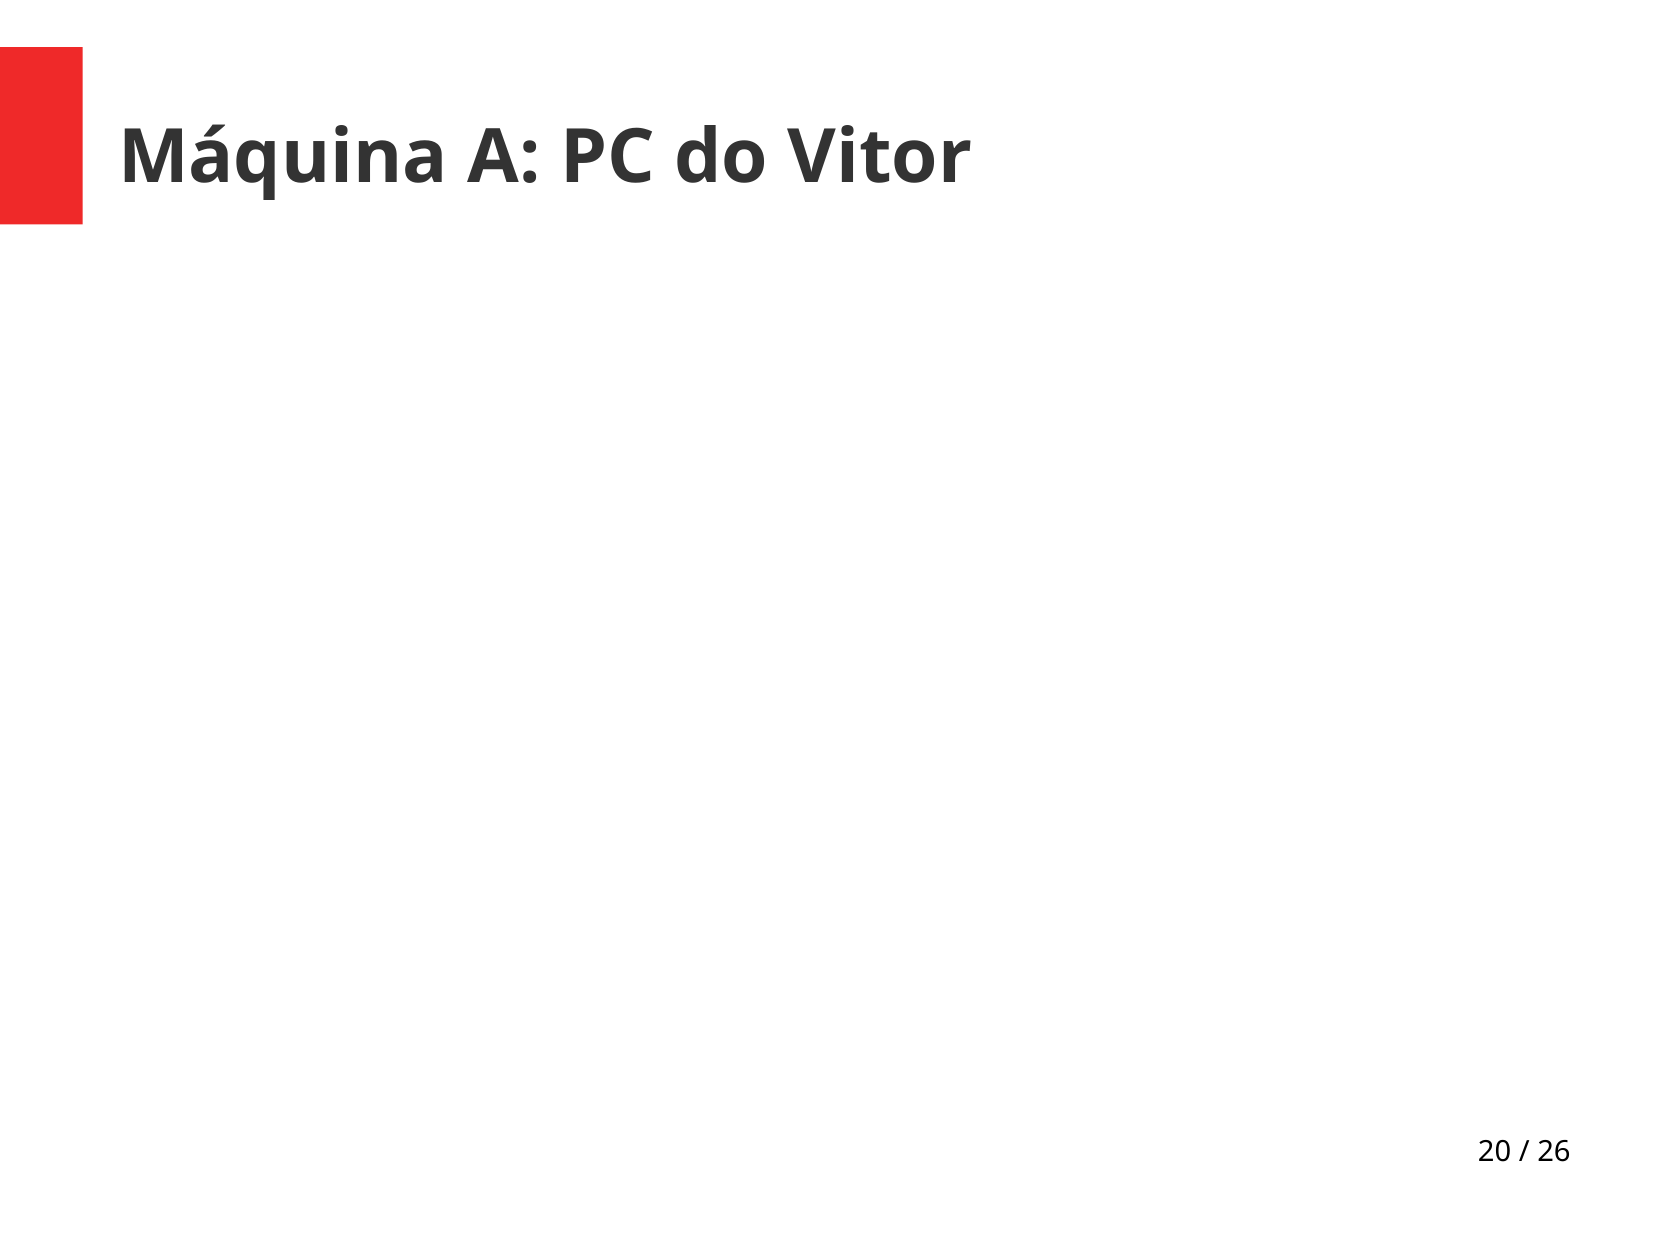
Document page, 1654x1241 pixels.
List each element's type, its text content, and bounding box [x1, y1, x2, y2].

title Máquina A: PC do Vitor [118, 49, 1571, 257]
